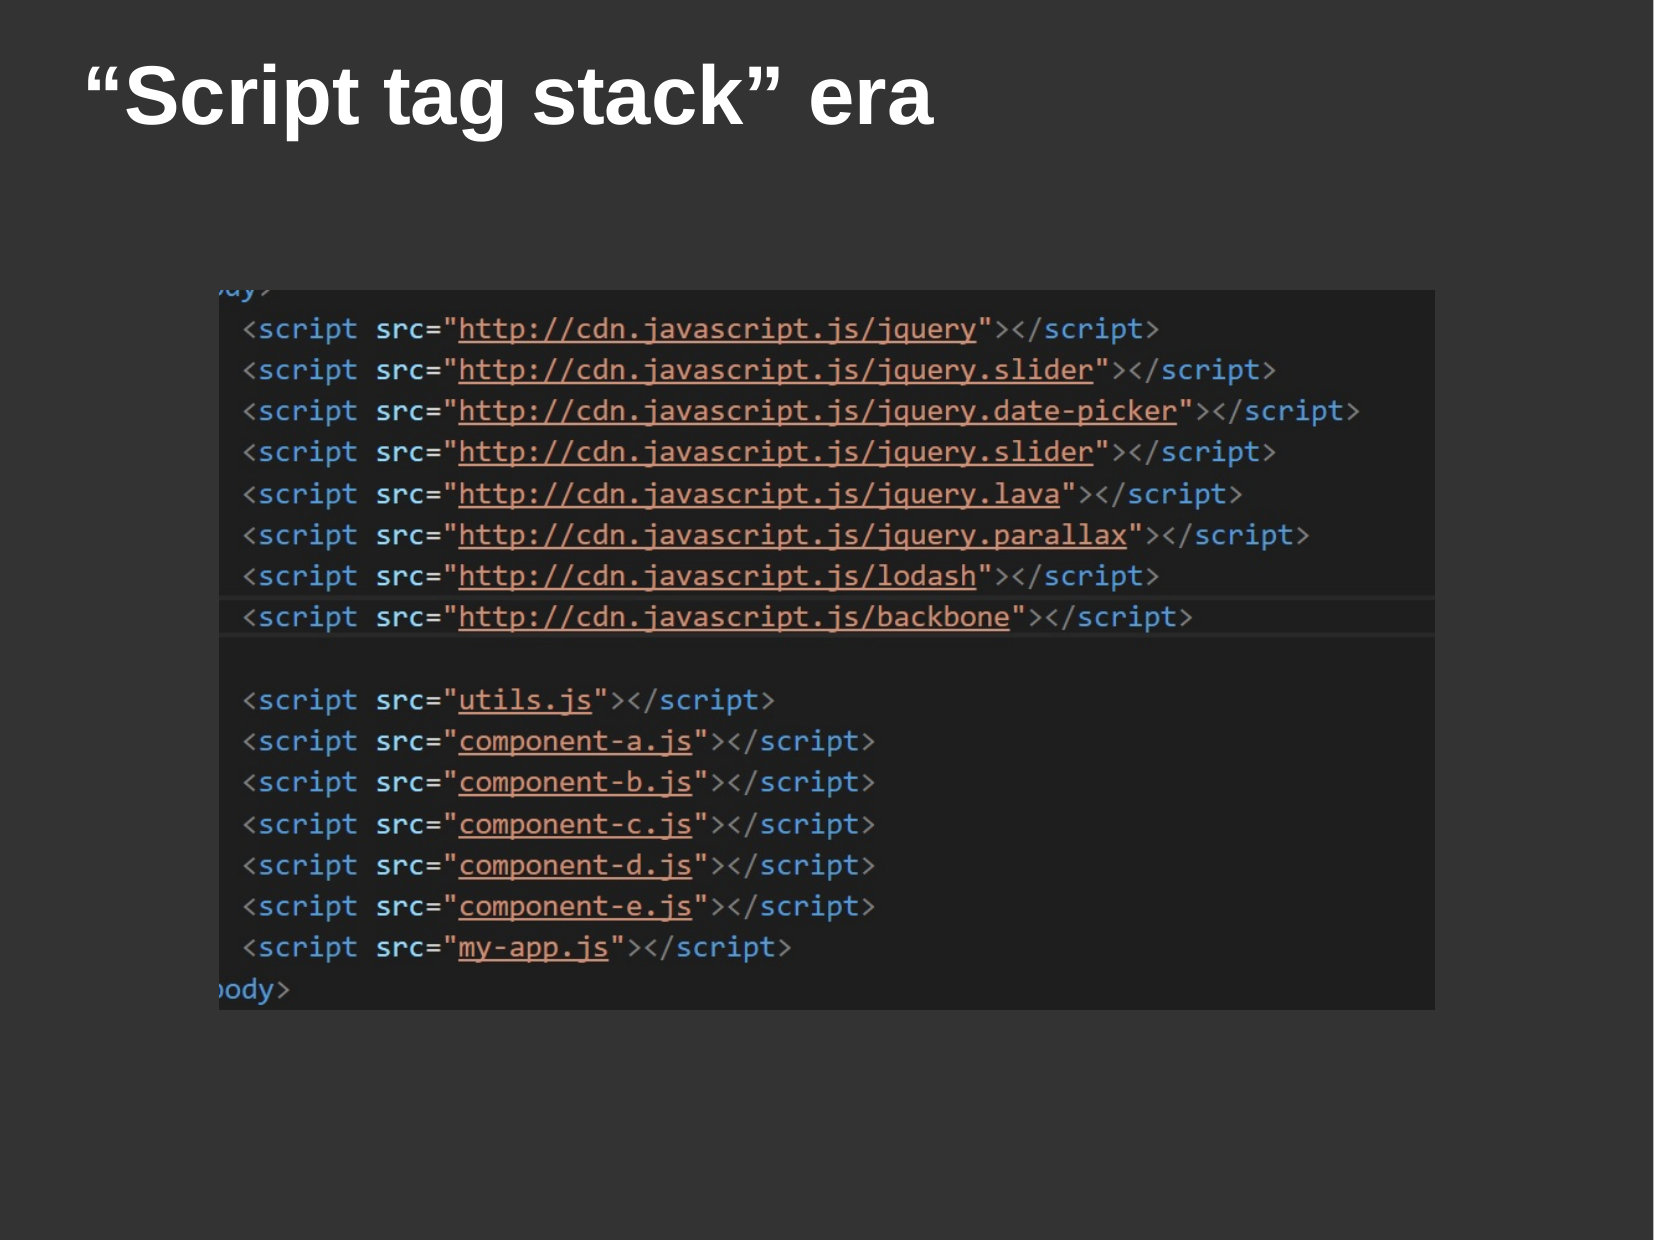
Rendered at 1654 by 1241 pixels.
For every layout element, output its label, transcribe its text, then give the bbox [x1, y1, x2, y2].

picture [219, 290, 1435, 1010]
title “Script tag stack” era [82, 49, 1571, 257]
